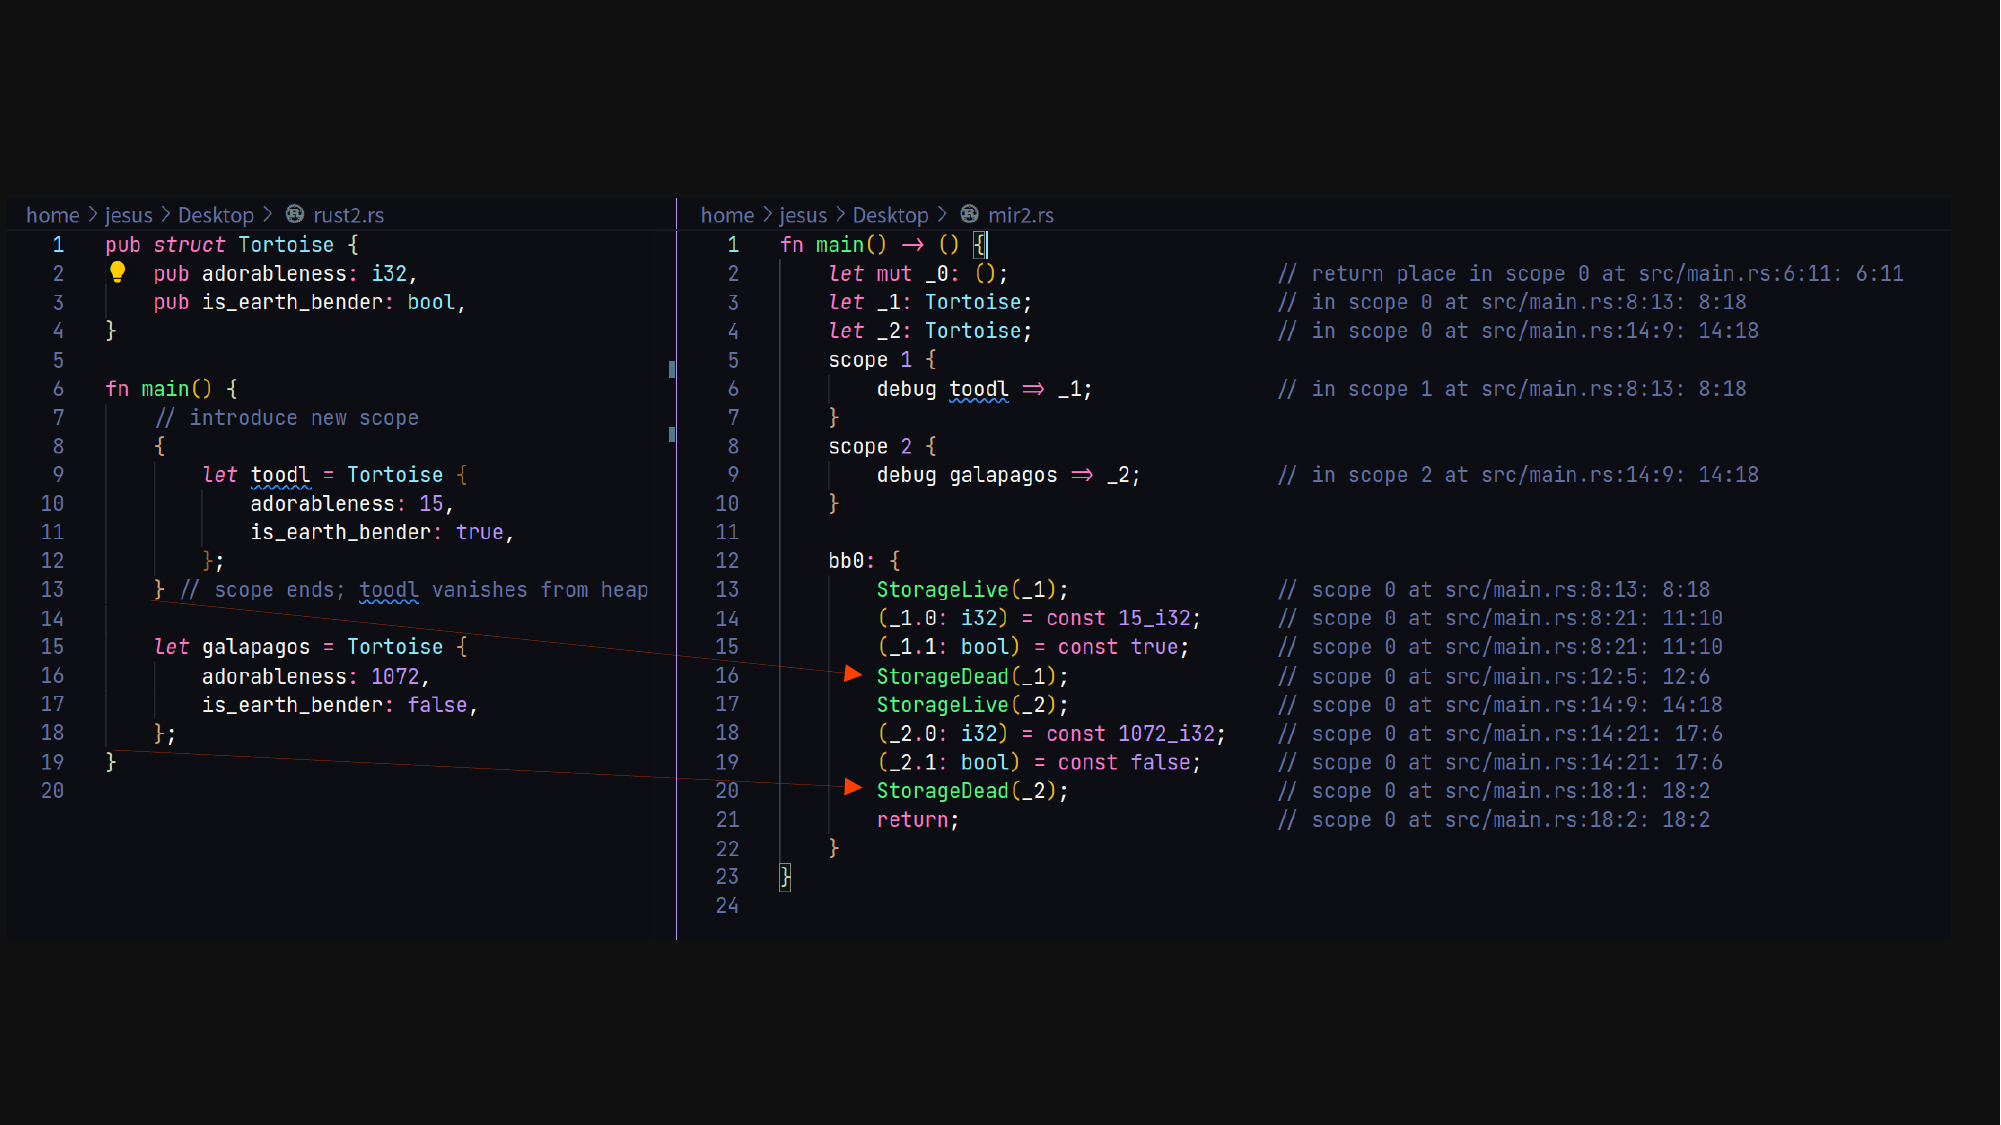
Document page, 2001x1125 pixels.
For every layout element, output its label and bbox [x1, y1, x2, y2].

picture [7, 198, 1951, 940]
